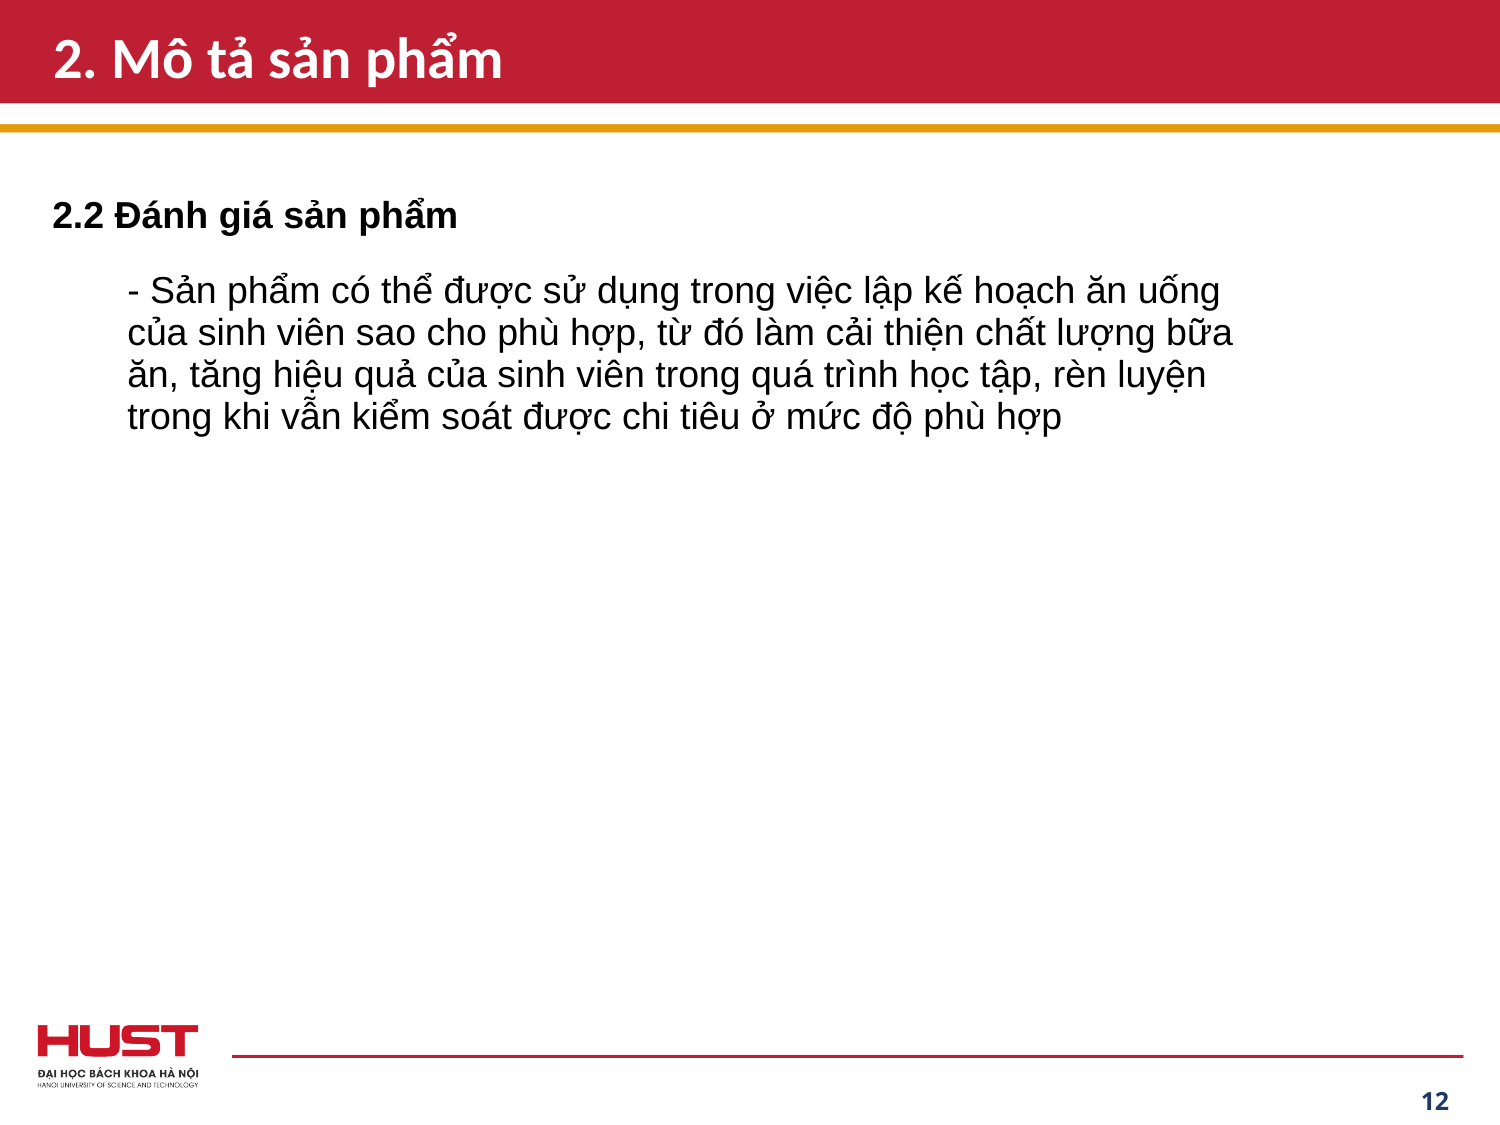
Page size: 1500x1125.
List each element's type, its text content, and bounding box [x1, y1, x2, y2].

text_box 2.2 Đánh giá sản phẩm [37, 187, 1463, 263]
title 2. Mô tả sản phẩm [38, 12, 1462, 87]
picture [0, 0, 1500, 1125]
text_box - Sản phẩm có thể được sử dụng trong việc lập kế hoạch ăn uống của sinh viên sao cho phù hợp, từ đó làm cải thiện chất lượng bữa ăn, tăng hiệu quả của sinh viên trong quá trình học tập, rèn luyện trong khi vẫn kiểm soát được chi tiêu ở mức độ phù hợp [112, 263, 1276, 938]
